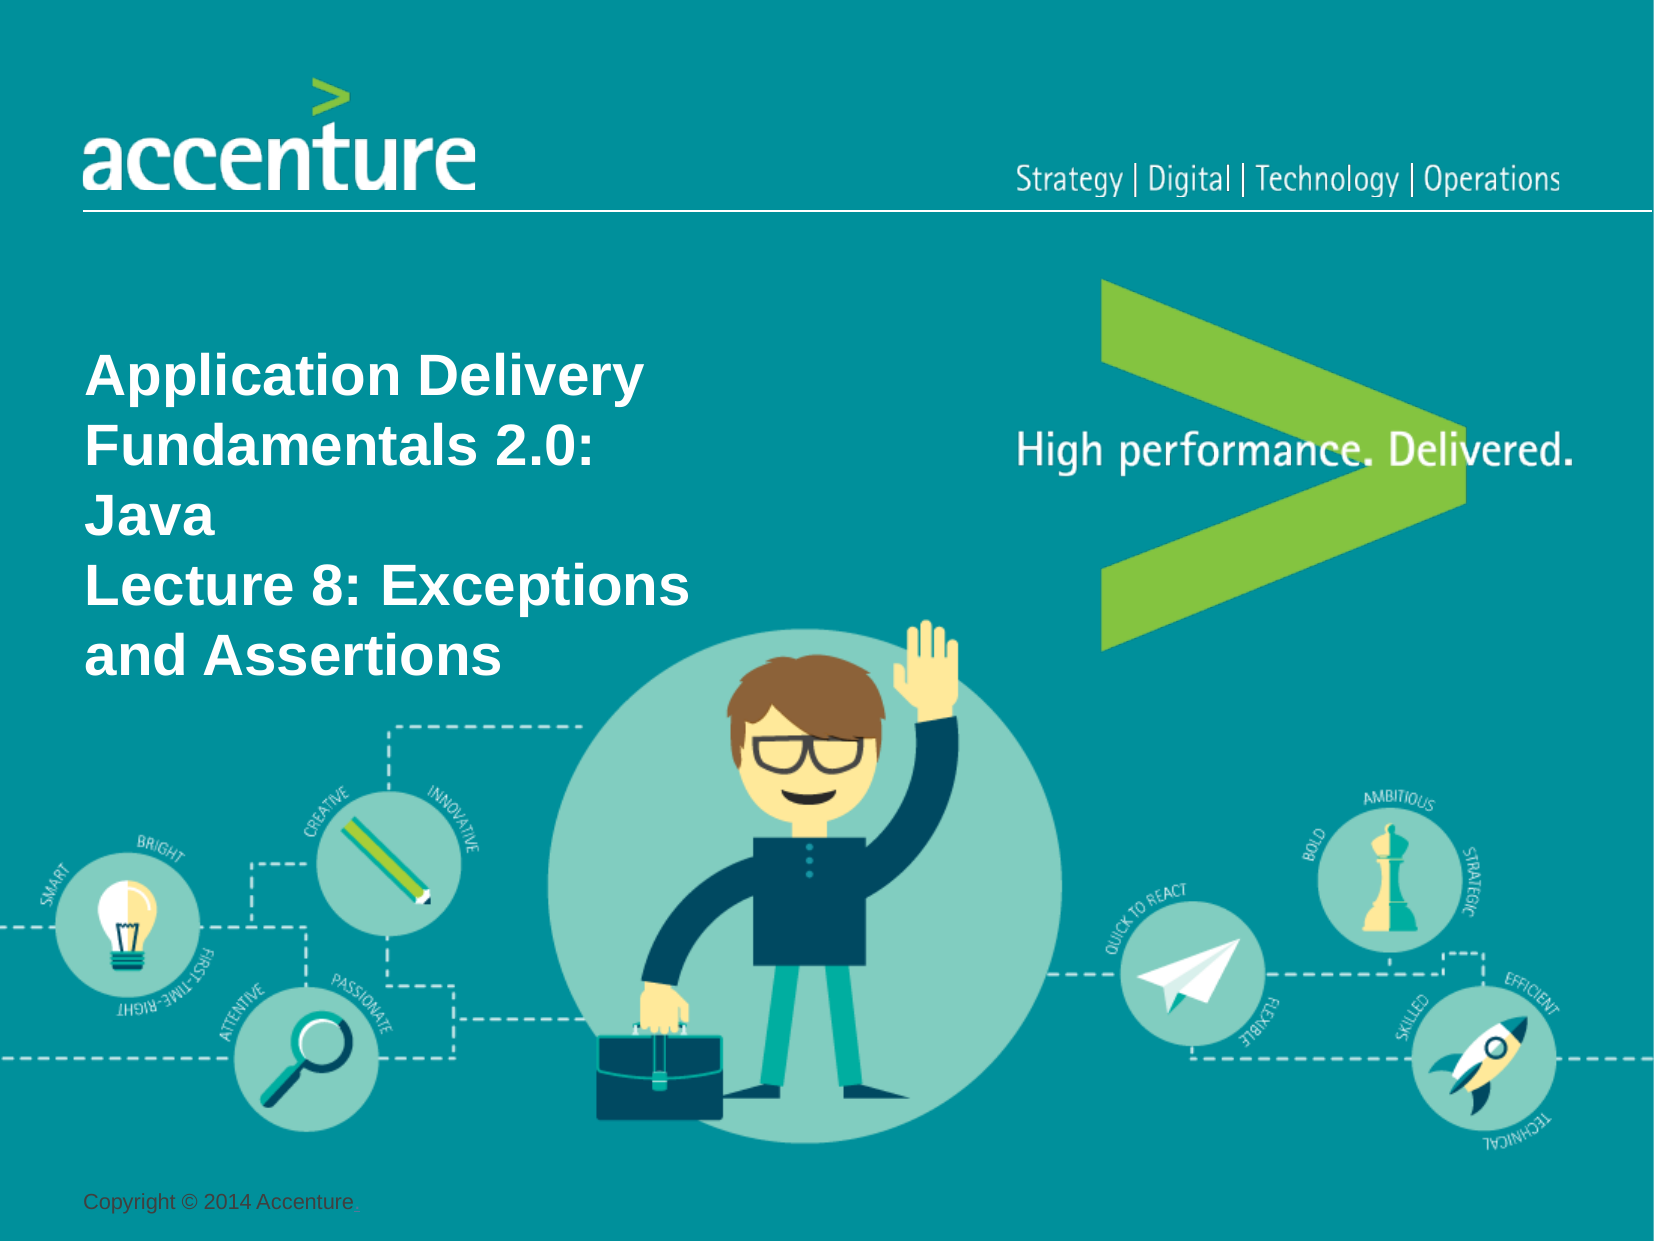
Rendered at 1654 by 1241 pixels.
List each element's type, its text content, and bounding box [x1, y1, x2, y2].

title Application Delivery Fundamentals 2.0: Java Lecture 8: Exceptions and Assertions [84, 329, 747, 434]
picture [0, 0, 1654, 1241]
